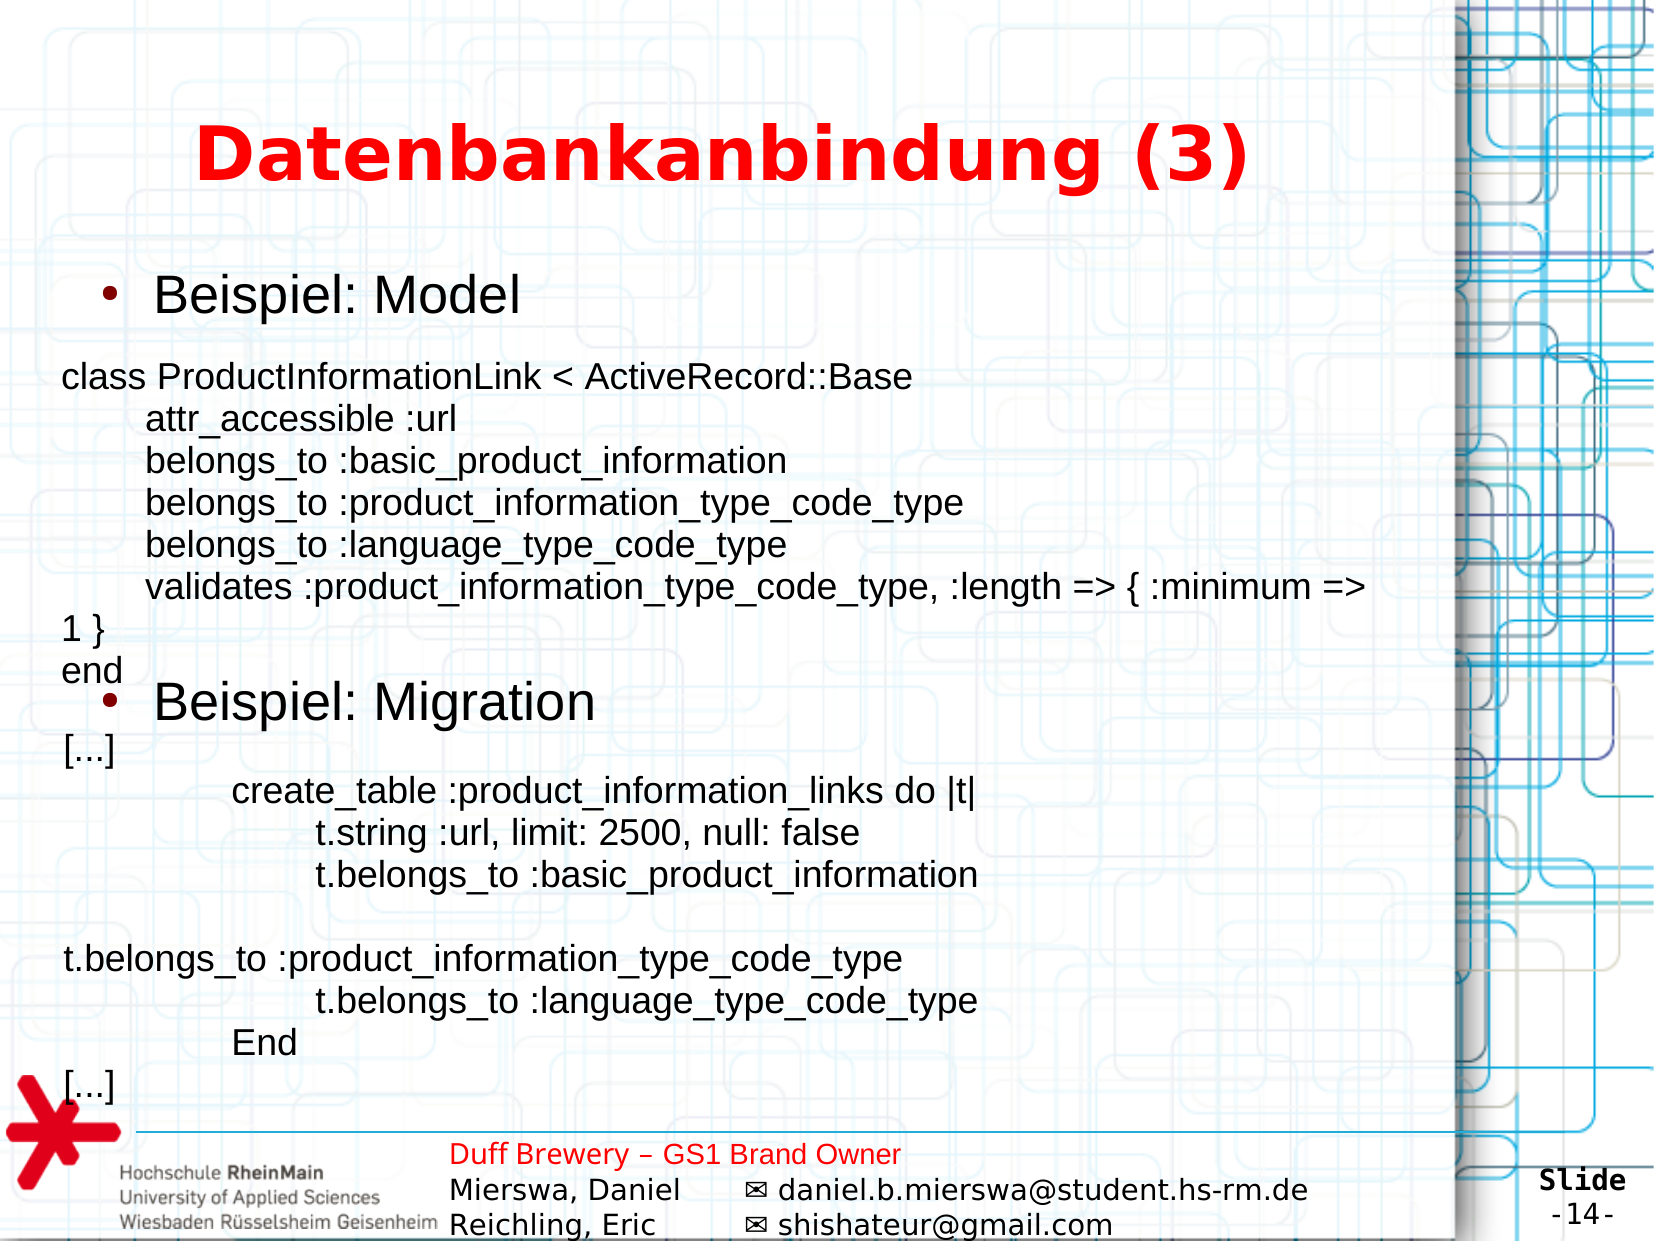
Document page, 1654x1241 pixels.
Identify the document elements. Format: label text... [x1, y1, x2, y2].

picture [568, 1221, 577, 1233]
picture [964, 1221, 973, 1233]
text_box class ProductInformationLink < ActiveRecord::Base attr_accessible :url belongs_to :basic_product_information belongs_to :product_information_type_code_type belongs_to :language_type_code_type validates :product_information_type_code_type, :length => { :minimum => 1 } end [46, 348, 1436, 658]
picture [0, 0, 1654, 1241]
text_box [...] create_table :product_information_links do |t| t.string :url, limit: 2500, null: false t.belongs_to :basic_product_information t.belongs_to :product_information_type_code_type t.belongs_to :language_type_code_type End [...] [48, 720, 1170, 1156]
list Beispiel: Migration [82, 671, 1418, 762]
list Beispiel: Model [82, 264, 1418, 348]
title Datenbankanbindung (3) [29, 70, 1418, 239]
